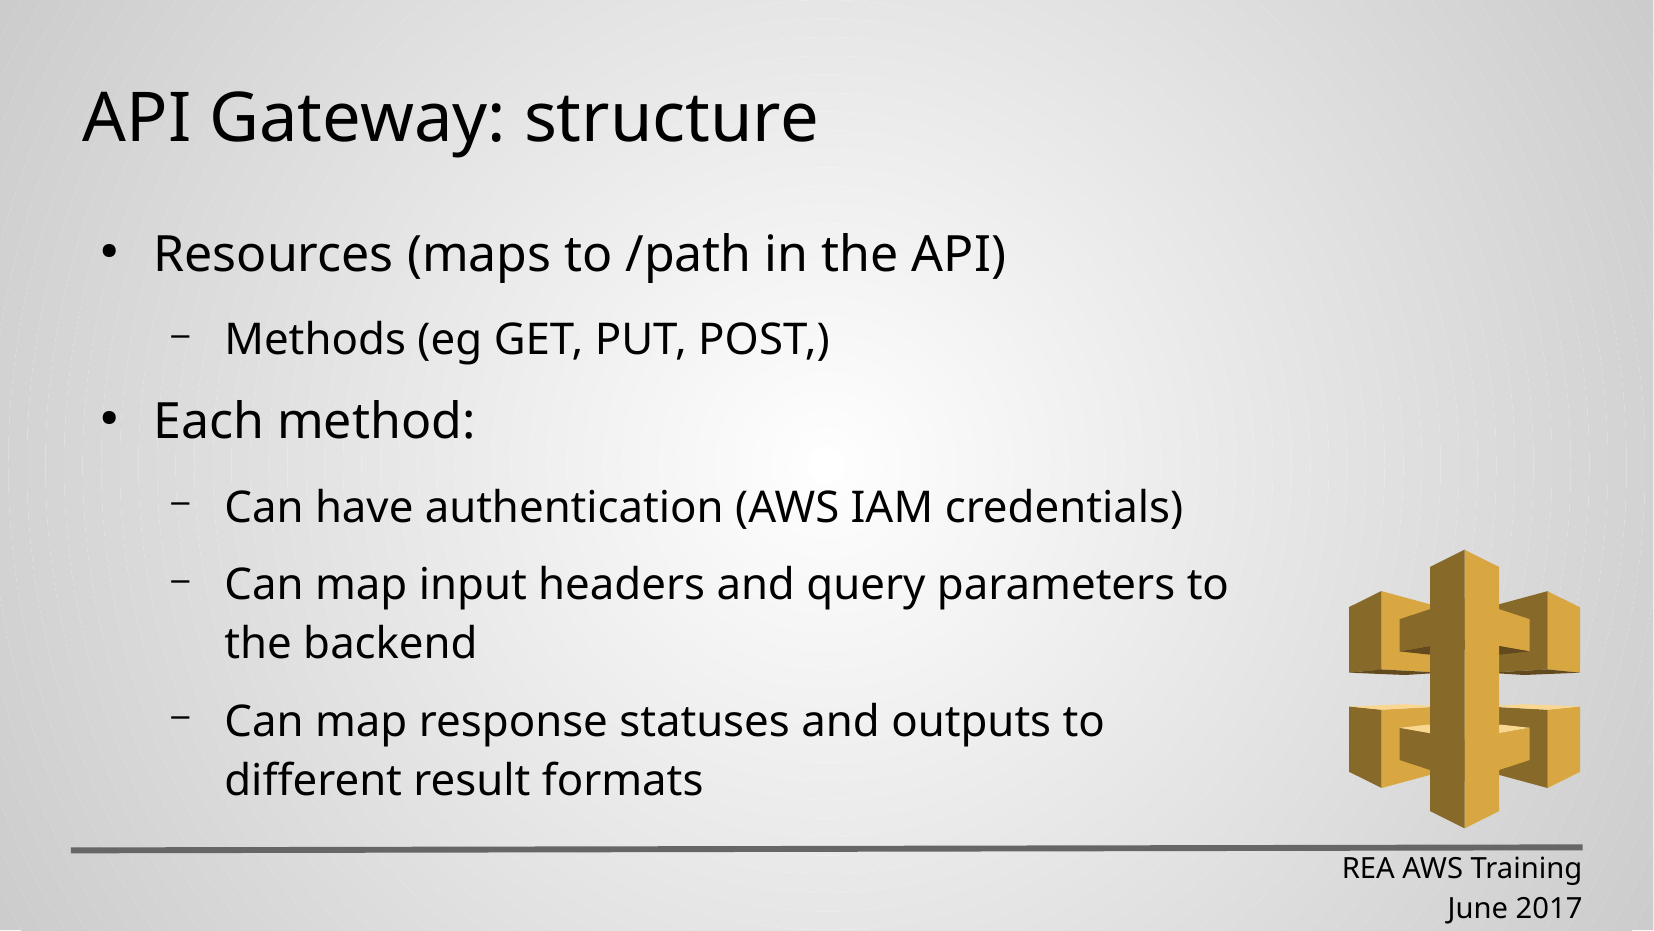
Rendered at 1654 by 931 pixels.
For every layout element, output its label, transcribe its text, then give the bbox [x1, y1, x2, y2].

list Resources (maps to /path in the API) Methods (eg GET, PUT, POST,) Each method: Can have authentication (AWS IAM credentials) Can map input headers and query parameters to the backend Can map response statuses and outputs to different result formats [82, 217, 1571, 827]
title API Gateway: structure [82, 37, 1571, 193]
picture [1346, 547, 1583, 831]
